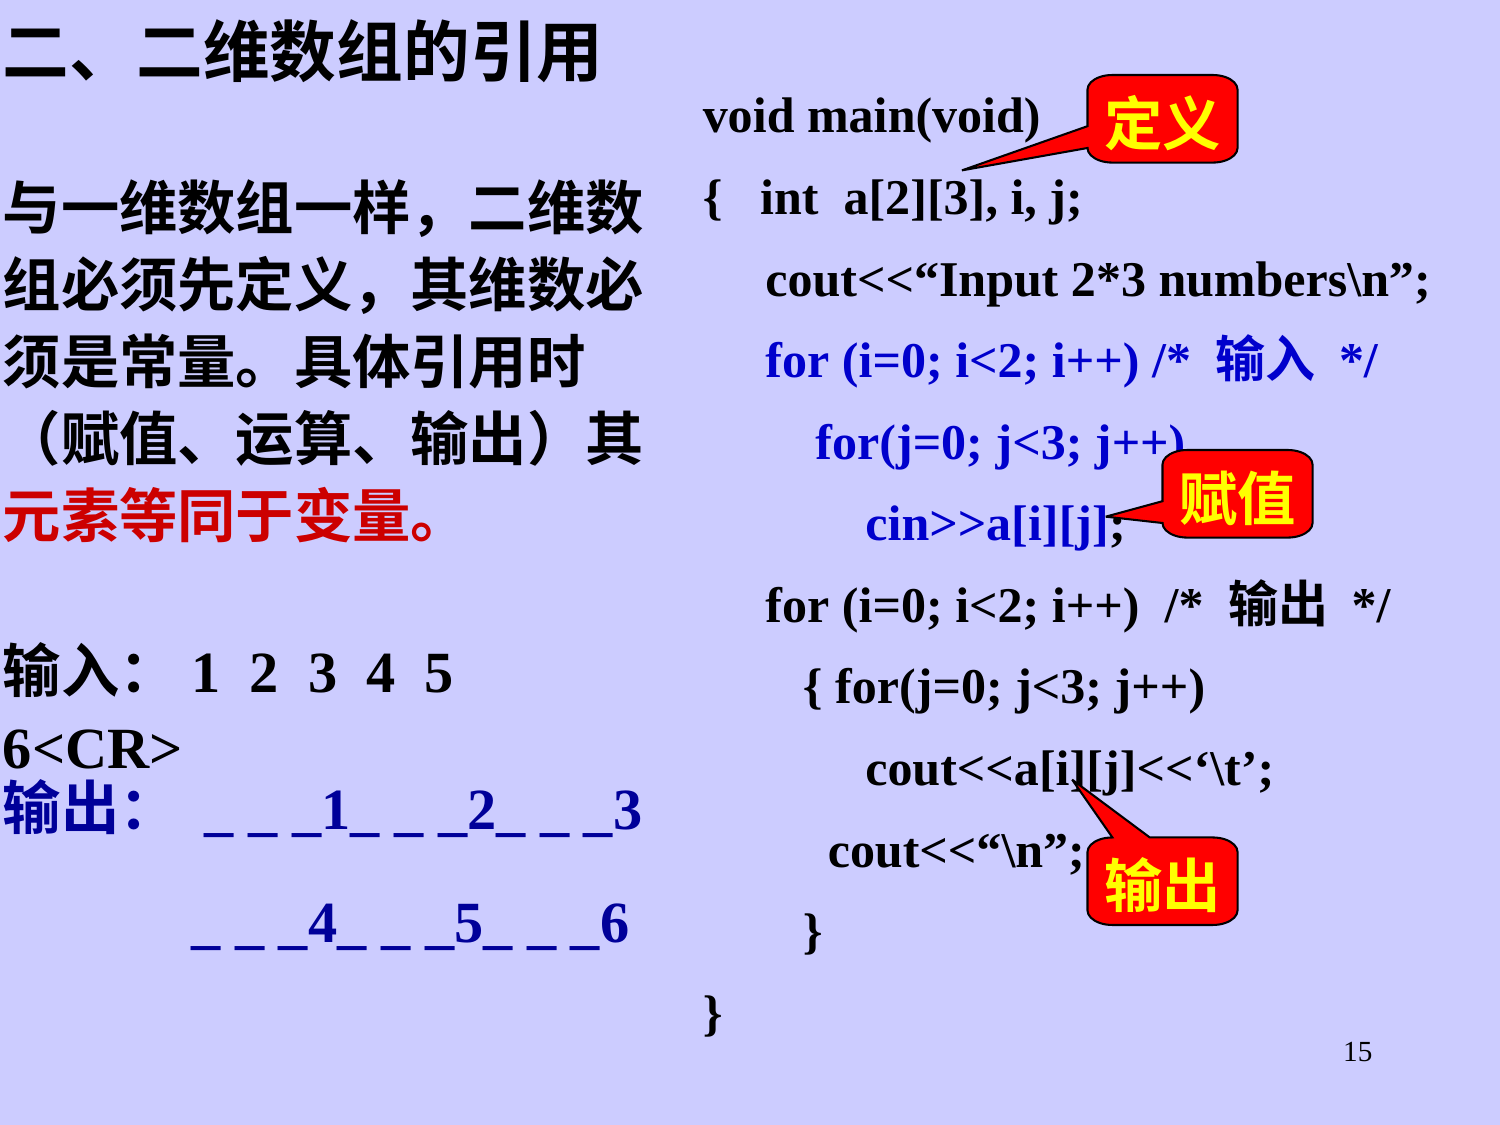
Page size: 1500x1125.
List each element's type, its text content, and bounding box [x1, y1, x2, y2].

text_box <编号> [1074, 1043, 1388, 1101]
text_box 二、二维数组的引用 [0, 0, 1500, 92]
text_box 定义 [961, 75, 1238, 171]
text_box void main(void) { int a[2][3], i, j; cout<<“Input 2*3 numbers\n”; for (i=0; i<2; i++) /* 输入 */ for(j=0; j<3; j++) cin>>a[i][j]; for (i=0; i<2; i++) /* 输出 */ { for(j=0; j<3; j++) cout<<a[i][j]<<‘\t’; cout<<“\n”; } } [699, 75, 1438, 1043]
text_box 输出： _ _ _1_ _ _2_ _ _3 _ _ _4_ _ _5_ _ _6 [0, 762, 700, 957]
text_box 赋值 [1105, 450, 1313, 538]
text_box 与一维数组一样，二维数组必须先定义，其维数必须是常量。具体引用时（赋值、运算、输出）其元素等同于变量。 [0, 162, 699, 551]
text_box 输入：1 2 3 4 5 6<CR> [0, 624, 659, 762]
text_box 输出 [1072, 779, 1238, 925]
